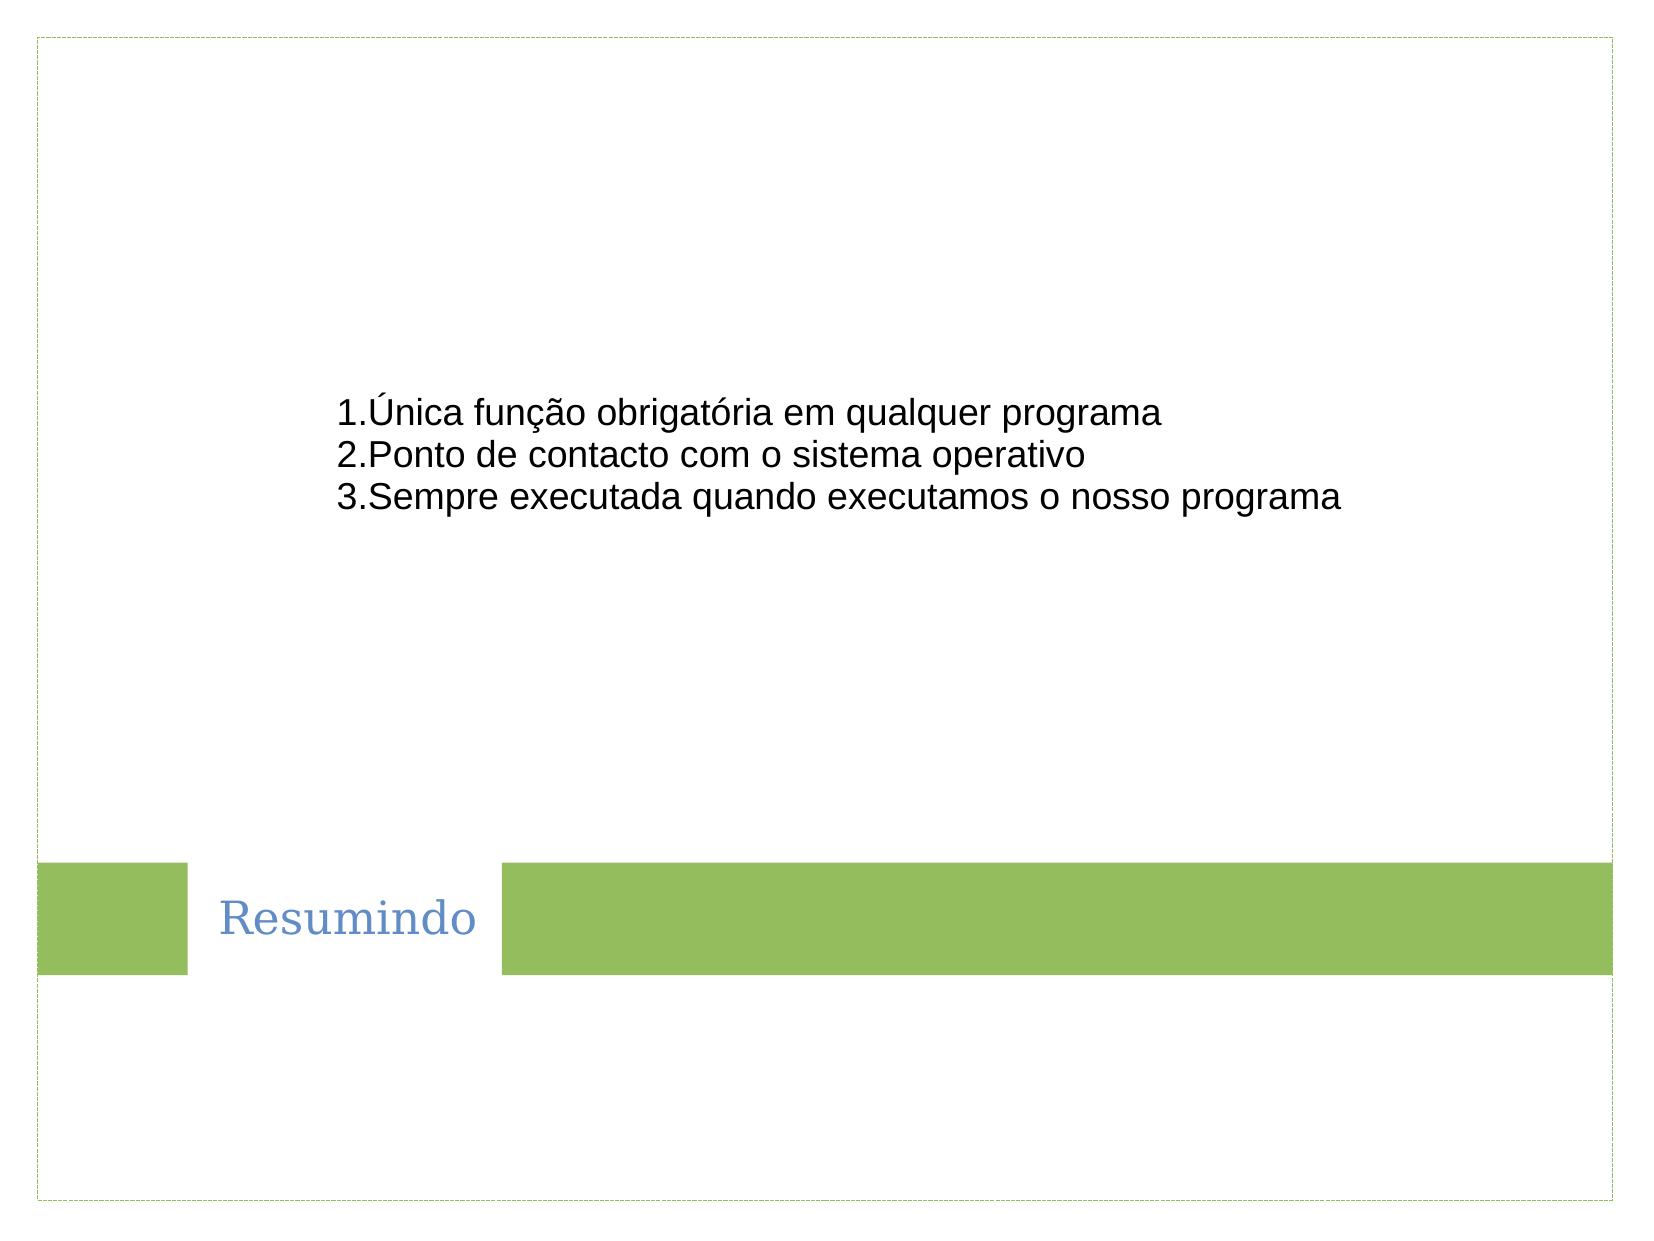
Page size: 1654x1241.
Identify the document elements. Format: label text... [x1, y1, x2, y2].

text_box Resumindo [203, 884, 493, 953]
text_box Única função obrigatória em qualquer programa Ponto de contacto com o sistema operativo Sempre executada quando executamos o nosso programa [321, 383, 1359, 525]
text_box [37, 862, 188, 976]
text_box [501, 862, 1613, 976]
